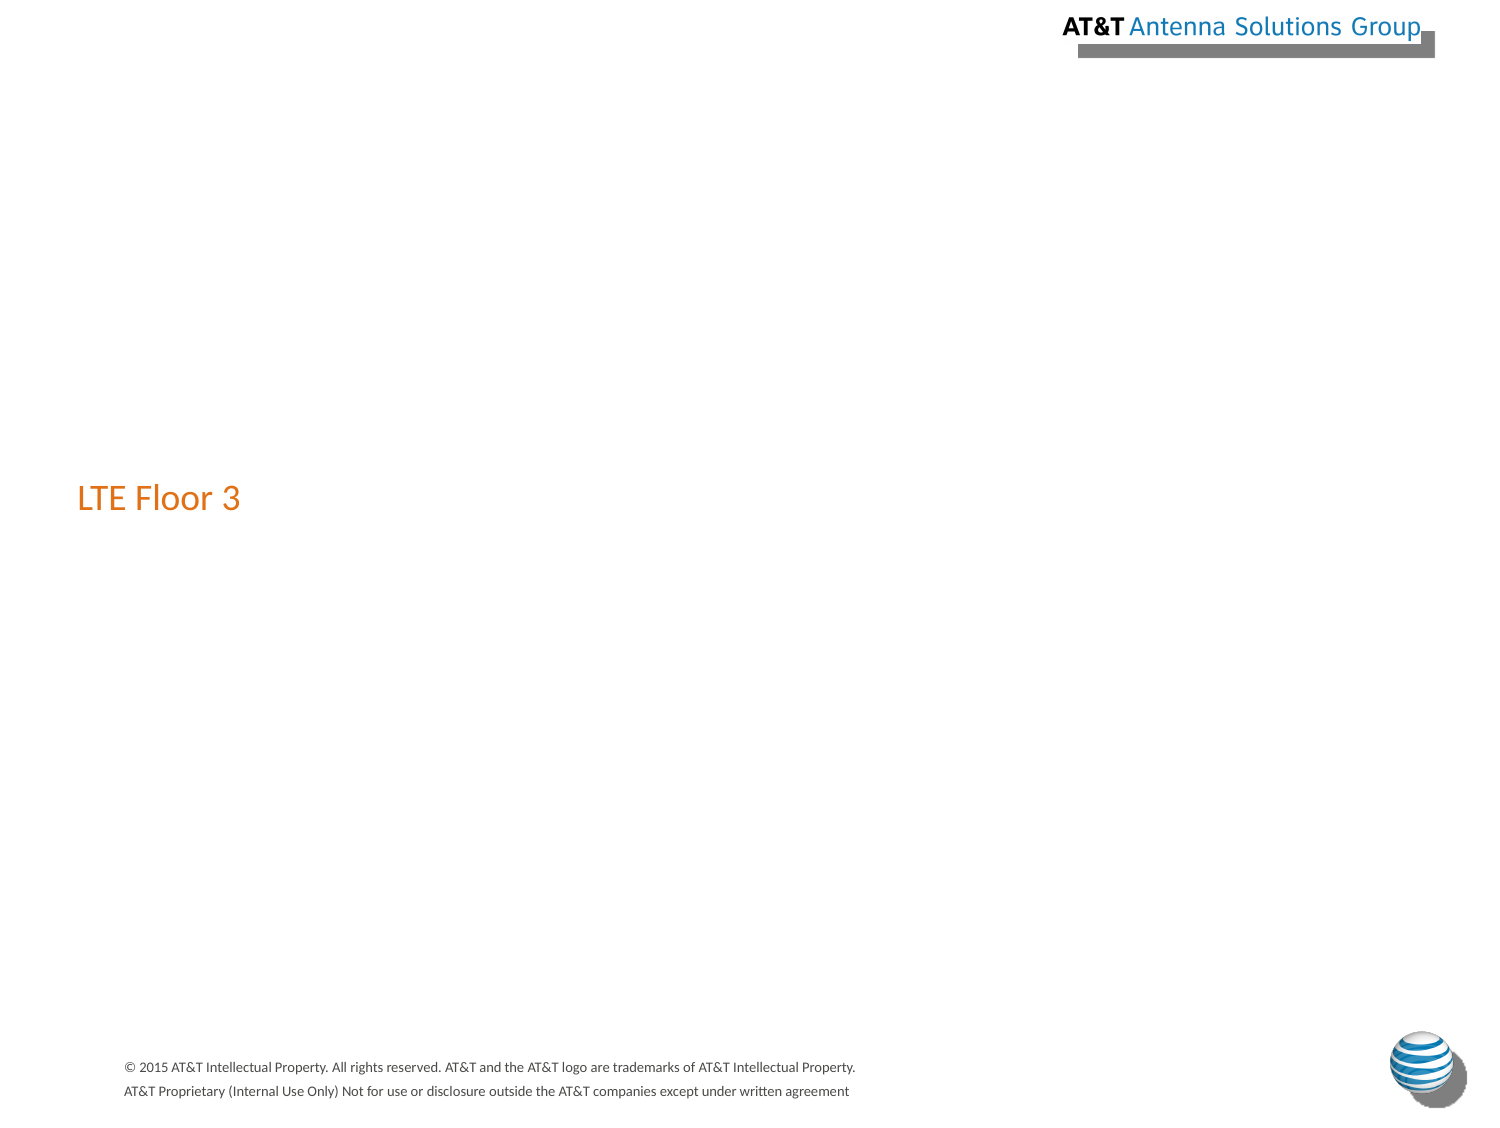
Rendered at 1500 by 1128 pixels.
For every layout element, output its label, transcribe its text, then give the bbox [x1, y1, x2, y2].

picture [1062, 15, 1421, 44]
text_box LTE Floor 3 [62, 468, 1500, 1128]
